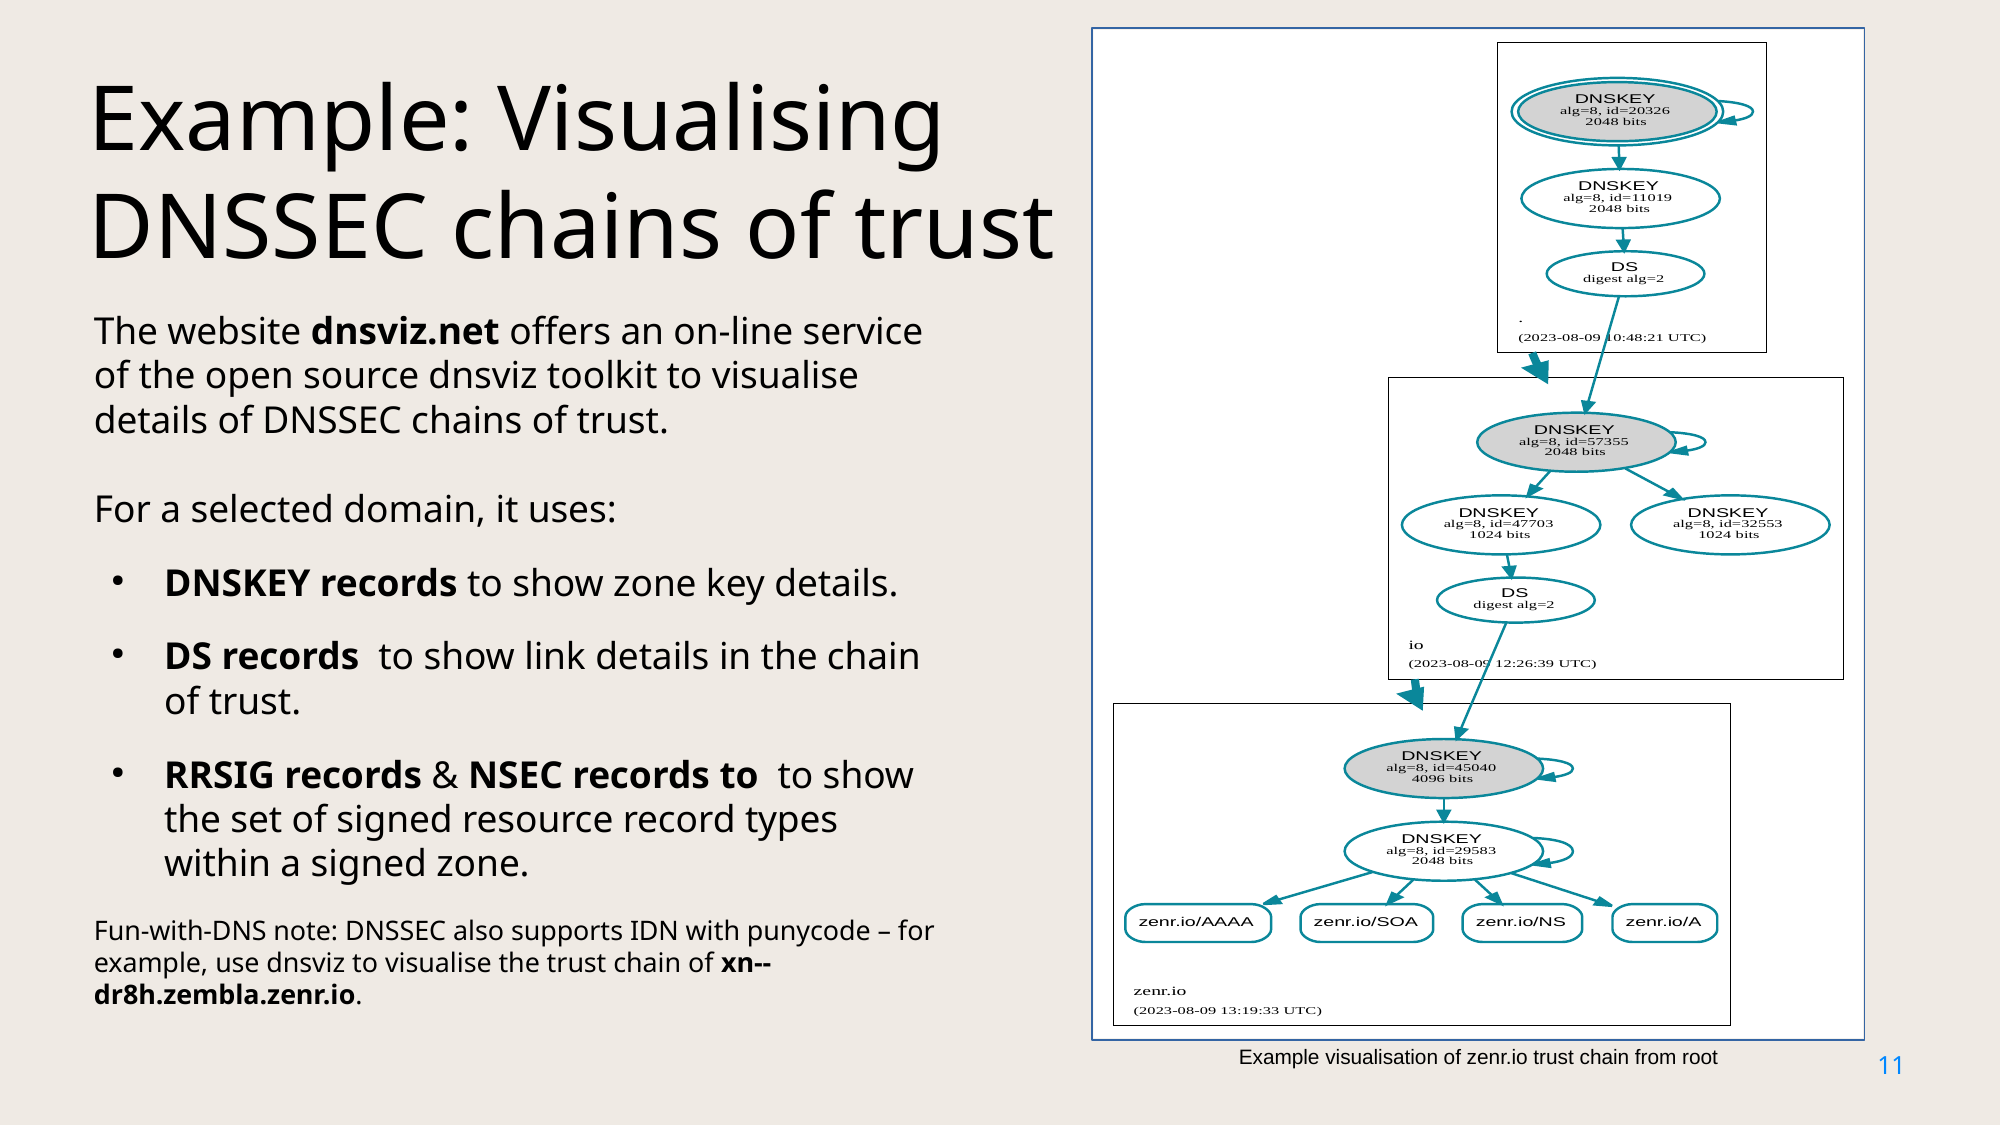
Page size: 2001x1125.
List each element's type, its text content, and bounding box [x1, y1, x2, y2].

title Example: Visualising DNSSEC chains of trust [88, 59, 1091, 278]
text_box Example visualisation of zenr.io trust chain from root [1092, 1038, 1865, 1081]
list The website dnsviz.net offers an on-line service of the open source dnsviz toolkit to visualise details of DNSSEC chains of trust. For a selected domain, it uses: DNSKEY records to show zone key details. DS records to show link details in the chain of trust. RRSIG records & NSEC records to to show the set of signed resource record types within a signed zone. Fun-with-DNS note: DNSSEC also supports IDN with punycode – for example, use dnsviz to visualise the trust chain of xn--dr8h.zembla.zenr.io. [94, 307, 953, 1014]
picture [1092, 29, 1864, 1038]
slide_number <number> [1862, 1042, 1957, 1103]
